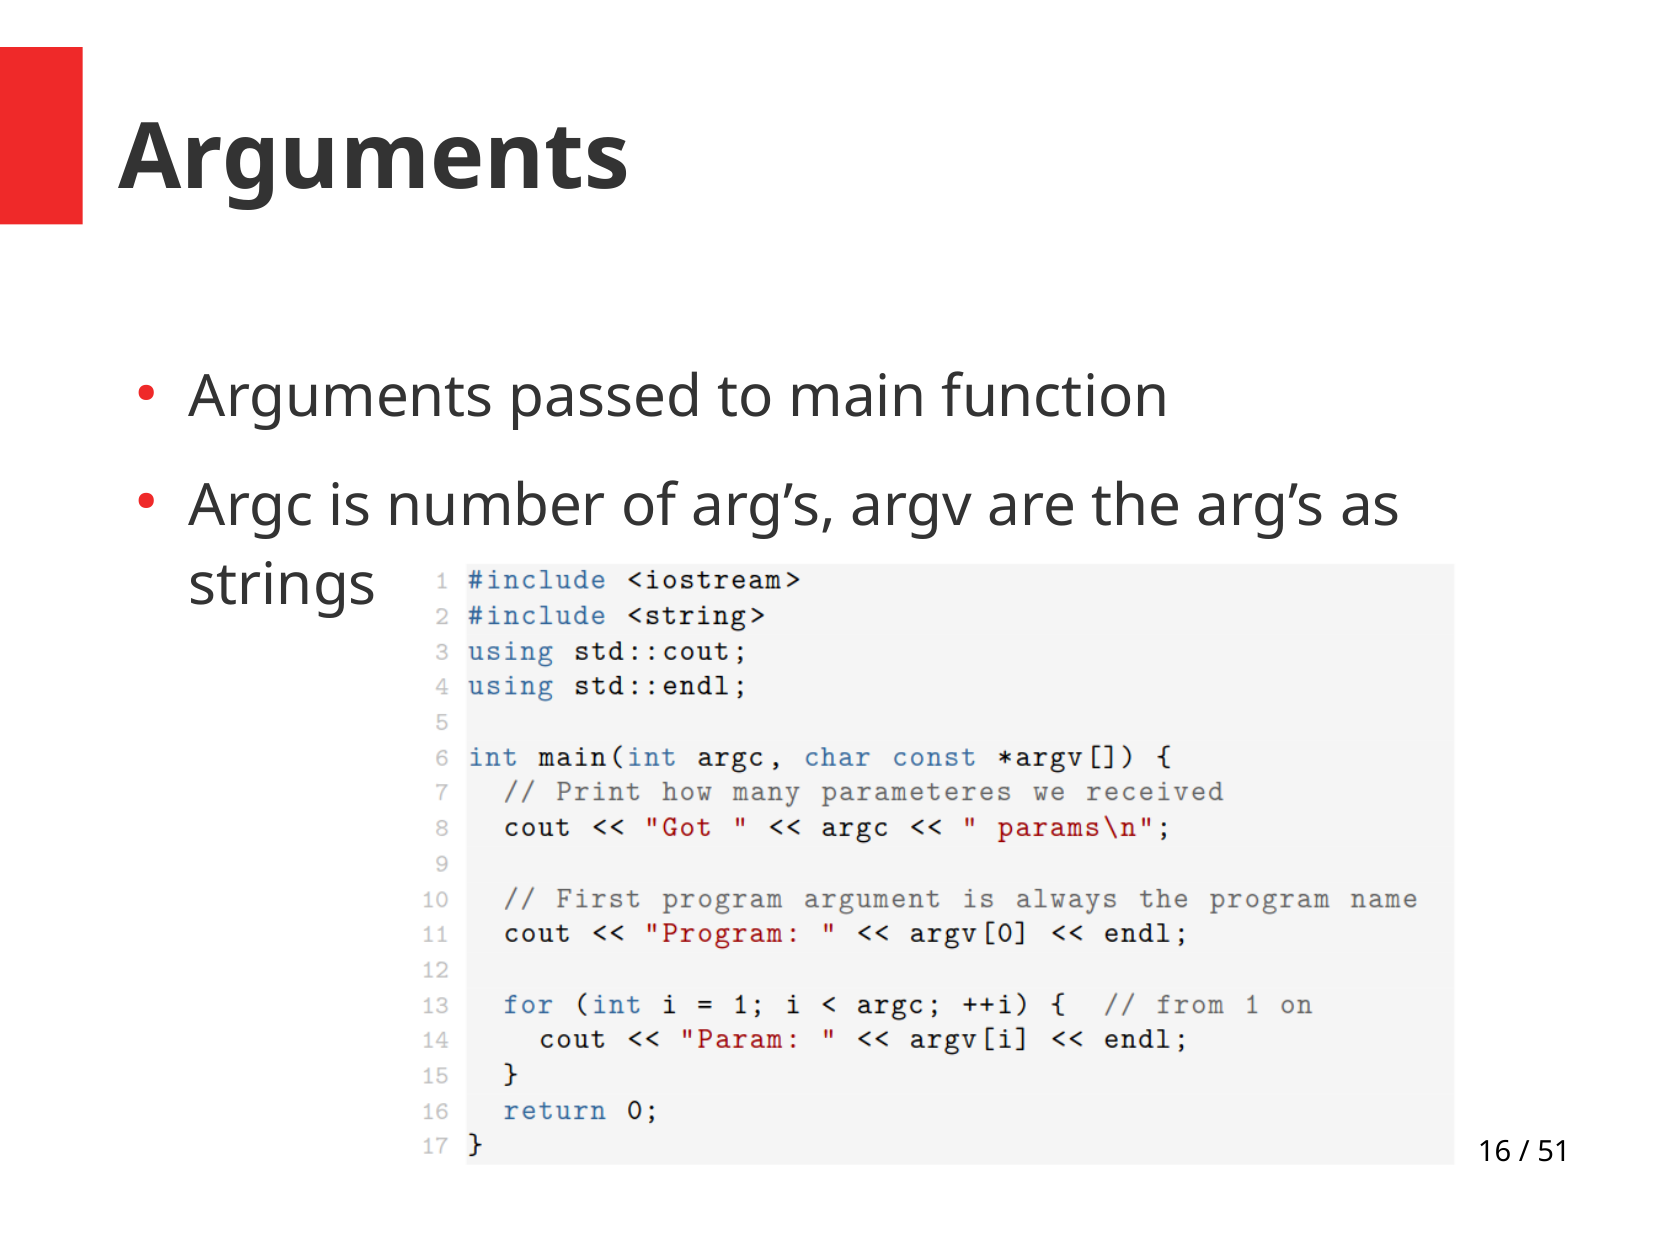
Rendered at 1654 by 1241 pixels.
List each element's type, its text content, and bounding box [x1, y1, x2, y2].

title Arguments [118, 49, 1571, 257]
list Arguments passed to main function Argc is number of arg’s, argv are the arg’s as strings [118, 354, 1536, 1074]
picture [413, 543, 1465, 1171]
